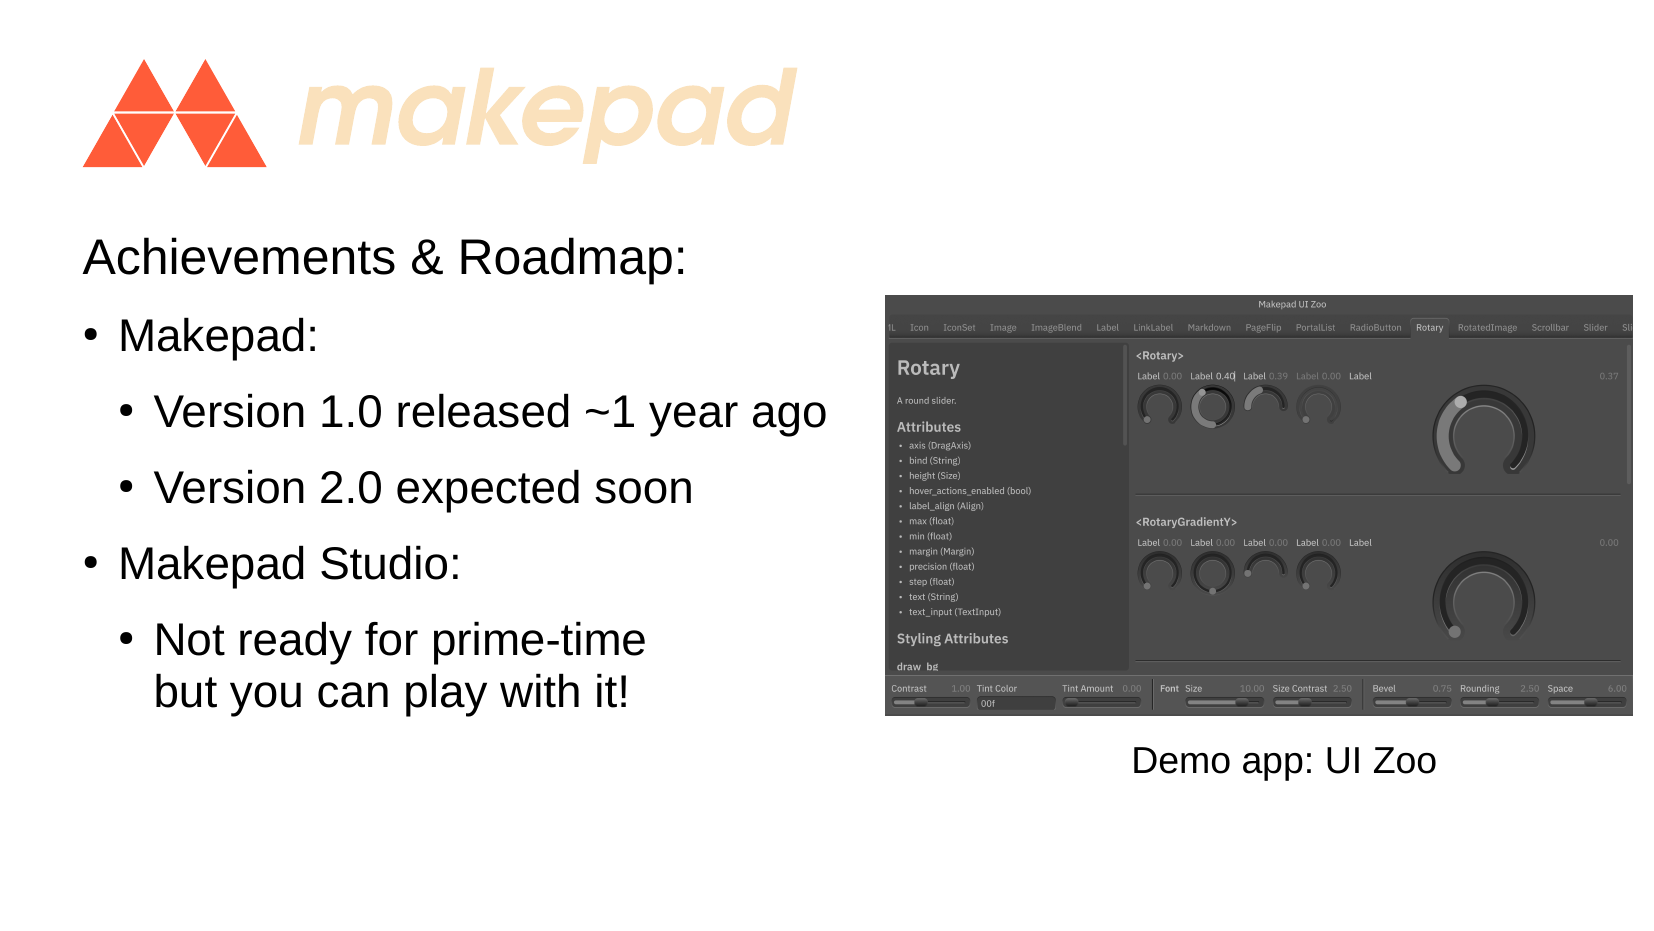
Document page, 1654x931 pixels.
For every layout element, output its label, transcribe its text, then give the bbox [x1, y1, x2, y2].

picture [82, 59, 821, 168]
picture [885, 295, 1633, 716]
text_box Demo app: UI Zoo [1033, 732, 1536, 821]
subtitle Achievements & Roadmap: Makepad: Version 1.0 released ~1 year ago Version 2.0 expected soon Makepad Studio: Not ready for prime-time but you can play with it! [82, 229, 1571, 857]
title [82, 37, 1571, 193]
